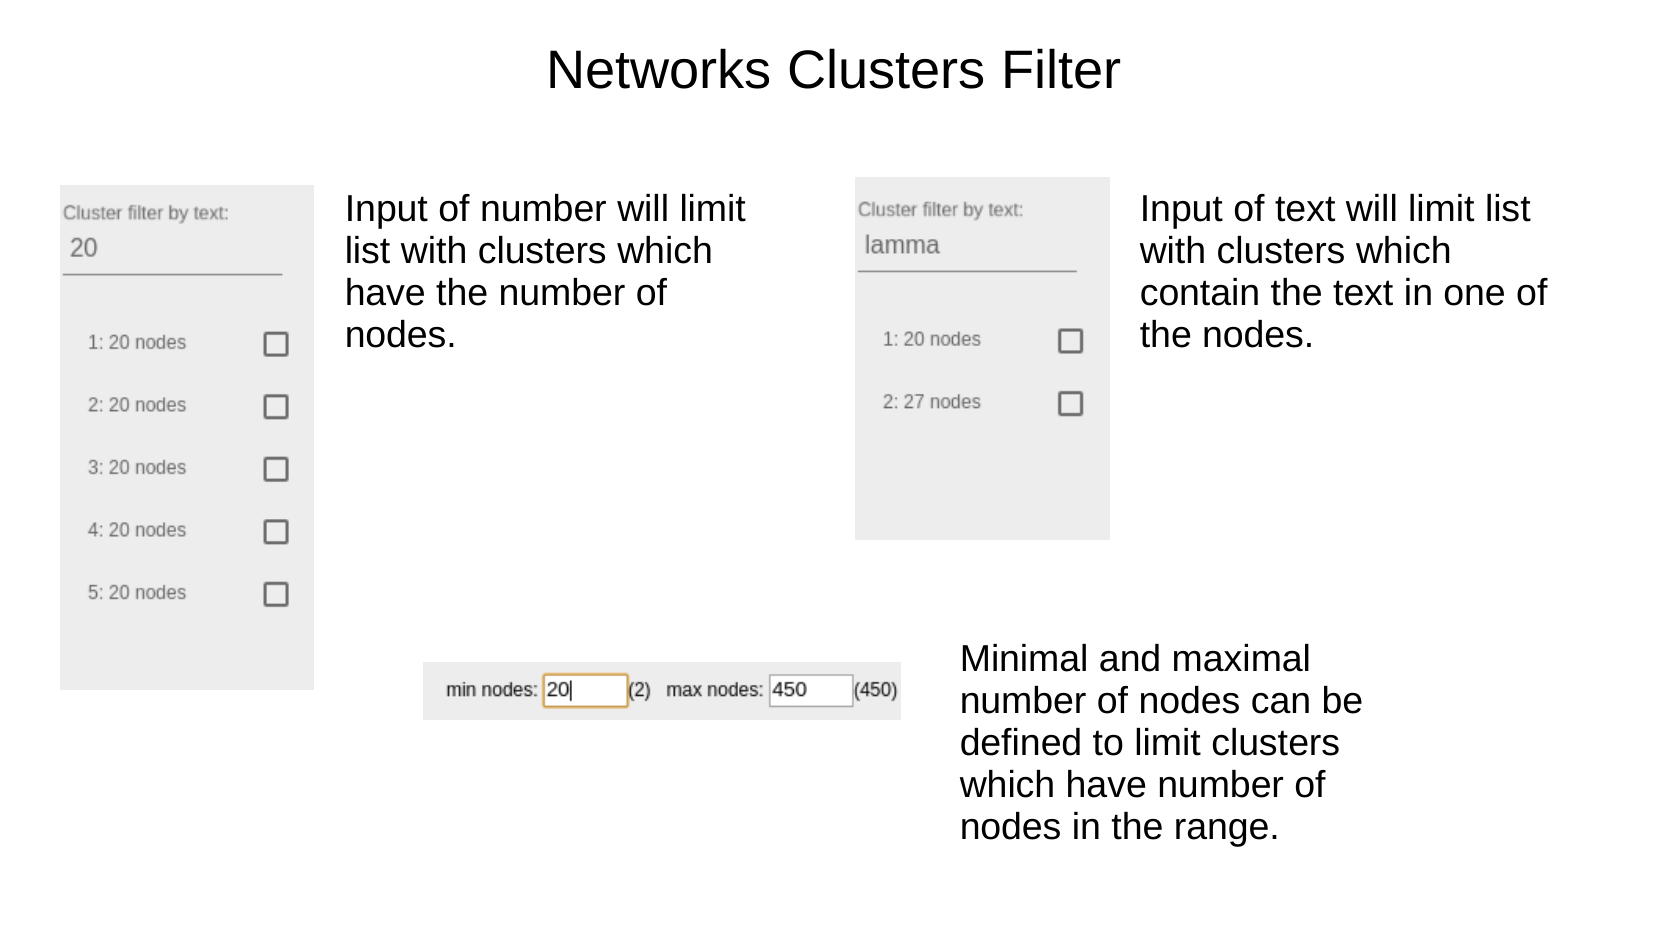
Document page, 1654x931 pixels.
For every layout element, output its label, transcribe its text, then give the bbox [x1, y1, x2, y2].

text_box Input of number will limit list with clusters which have the number of nodes. [330, 180, 781, 706]
picture [423, 662, 901, 721]
title Networks Clusters Filter [90, 30, 1579, 111]
text_box Minimal and maximal number of nodes can be defined to limit clusters which have number of nodes in the range. [945, 630, 1396, 901]
picture [60, 185, 314, 691]
picture [855, 177, 1110, 541]
text_box Input of text will limit list with clusters which contain the text in one of the nodes. [1125, 180, 1576, 646]
